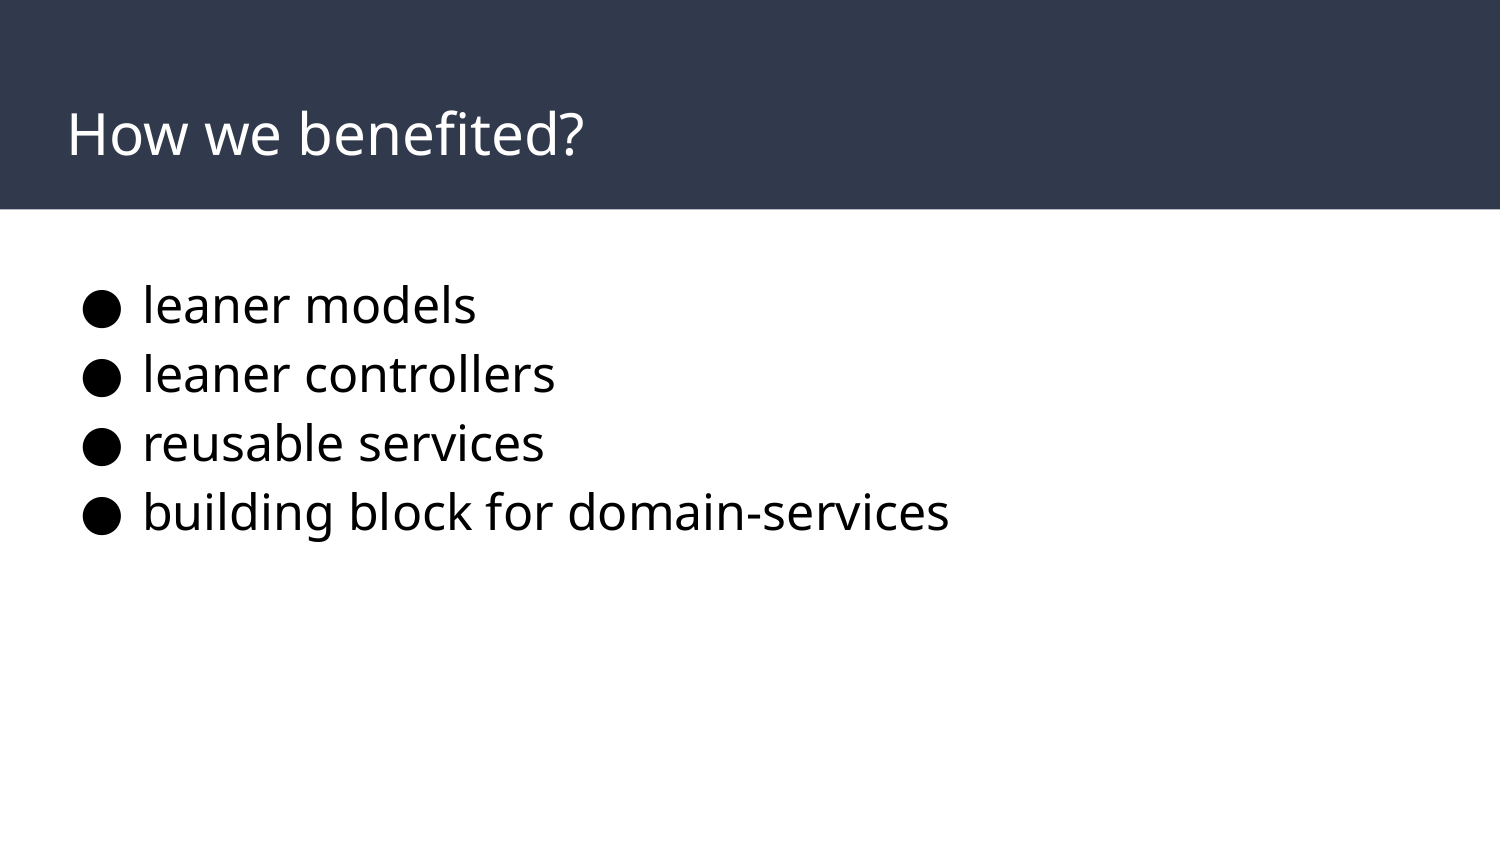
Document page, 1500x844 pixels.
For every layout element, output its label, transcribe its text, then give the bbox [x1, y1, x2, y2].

text_box leaner models leaner controllers reusable services building block for domain-services [52, 249, 1471, 807]
title How we benefited? [51, 82, 1449, 185]
